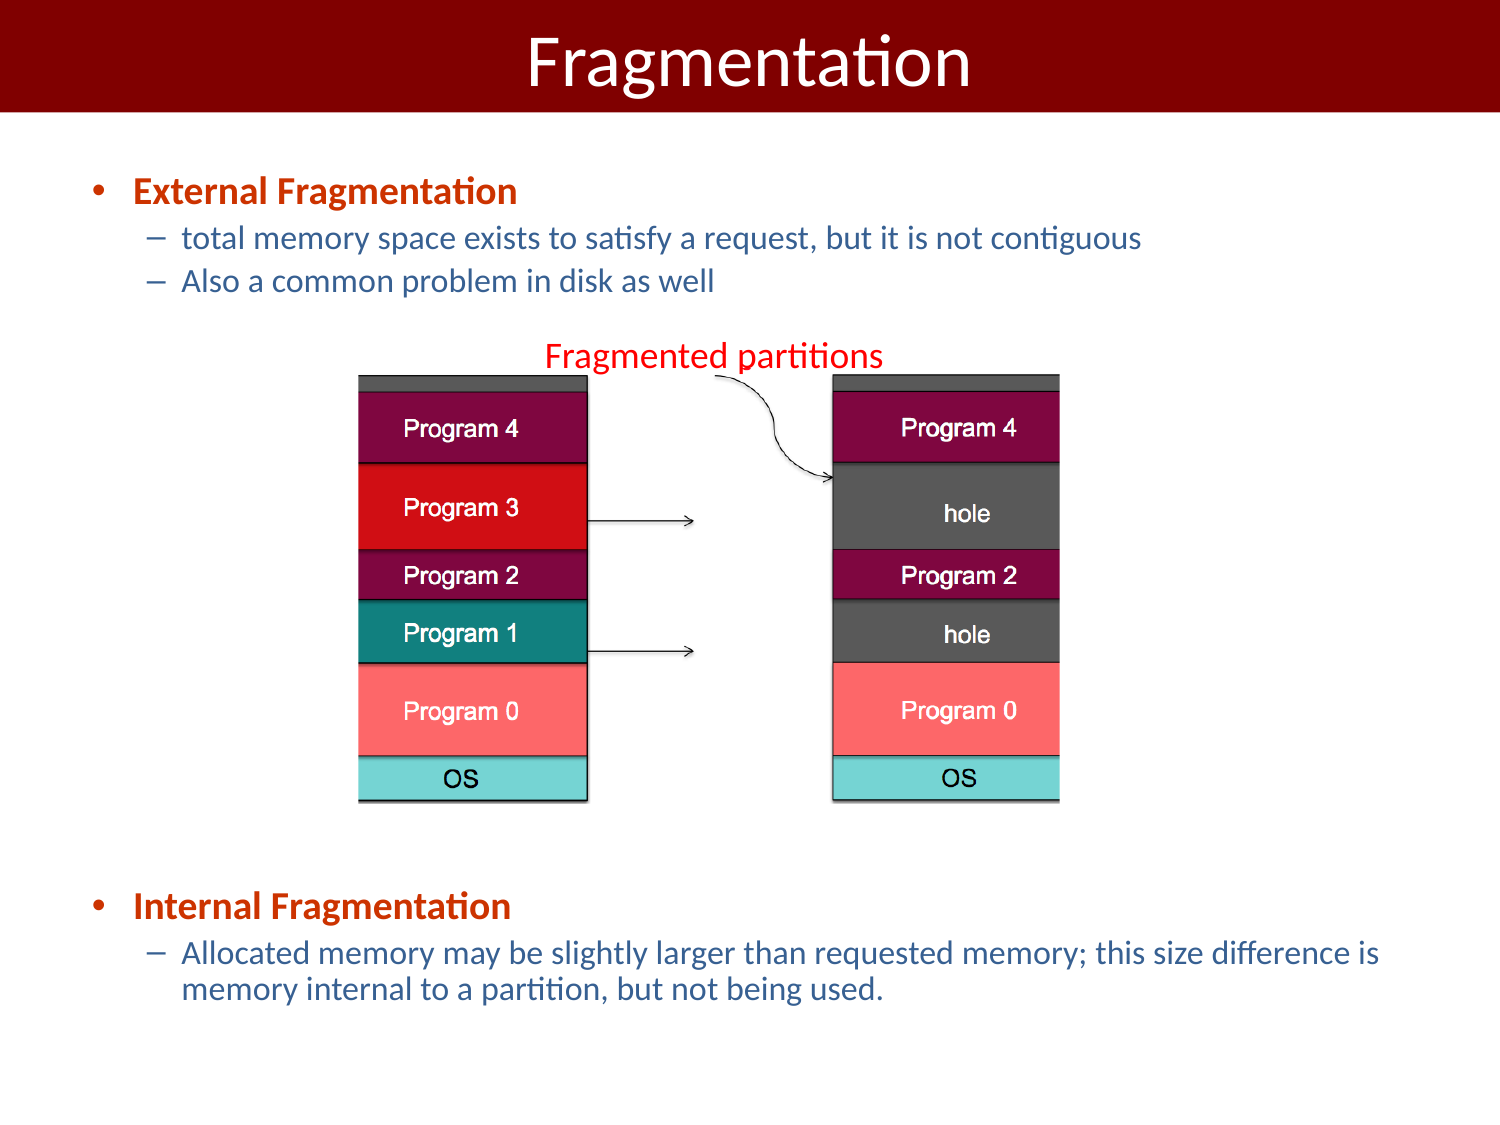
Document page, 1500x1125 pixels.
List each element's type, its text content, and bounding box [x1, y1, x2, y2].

picture [358, 368, 1060, 804]
list External Fragmentation total memory space exists to satisfy a request, but it is not contiguous Also a common problem in disk as well Internal Fragmentation Allocated memory may be slightly larger than requested memory; this size difference is memory internal to a partition, but not being used. [76, 162, 1436, 1028]
text_box Fragmented partitions [530, 323, 908, 384]
title Fragmentation [0, 0, 1500, 113]
